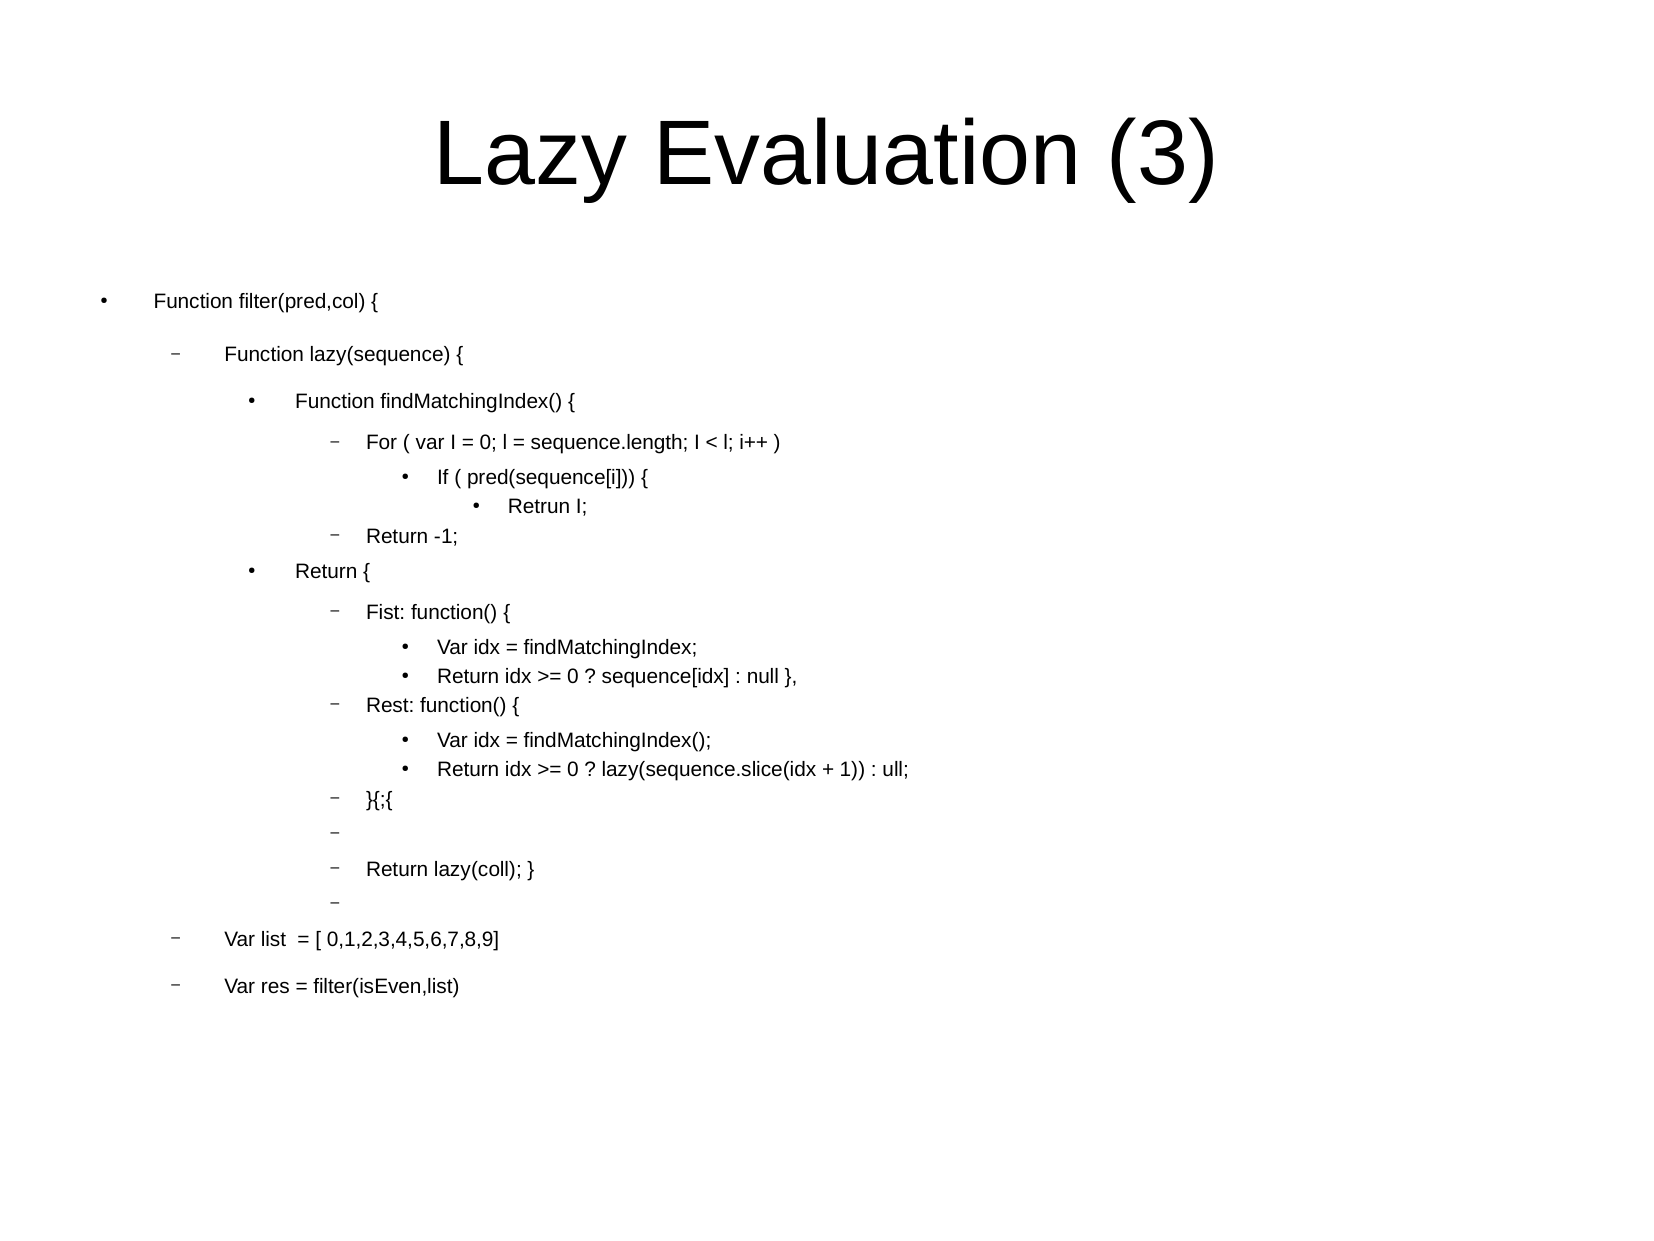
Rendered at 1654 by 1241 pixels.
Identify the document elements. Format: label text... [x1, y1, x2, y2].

title Lazy Evaluation (3) [82, 49, 1571, 257]
list Function filter(pred,col) { Function lazy(sequence) { Function findMatchingIndex() { For ( var I = 0; l = sequence.length; I < l; i++ ) If ( pred(sequence[i])) { Retrun I; Return -1; Return { Fist: function() { Var idx = findMatchingIndex; Return idx >= 0 ? sequence[idx] : null }, Rest: function() { Var idx = findMatchingIndex(); Return idx >= 0 ? lazy(sequence.slice(idx + 1)) : ull; }{;{ Return lazy(coll); } Var list = [ 0,1,2,3,4,5,6,7,8,9] Var res = filter(isEven,list) [82, 290, 1571, 1216]
